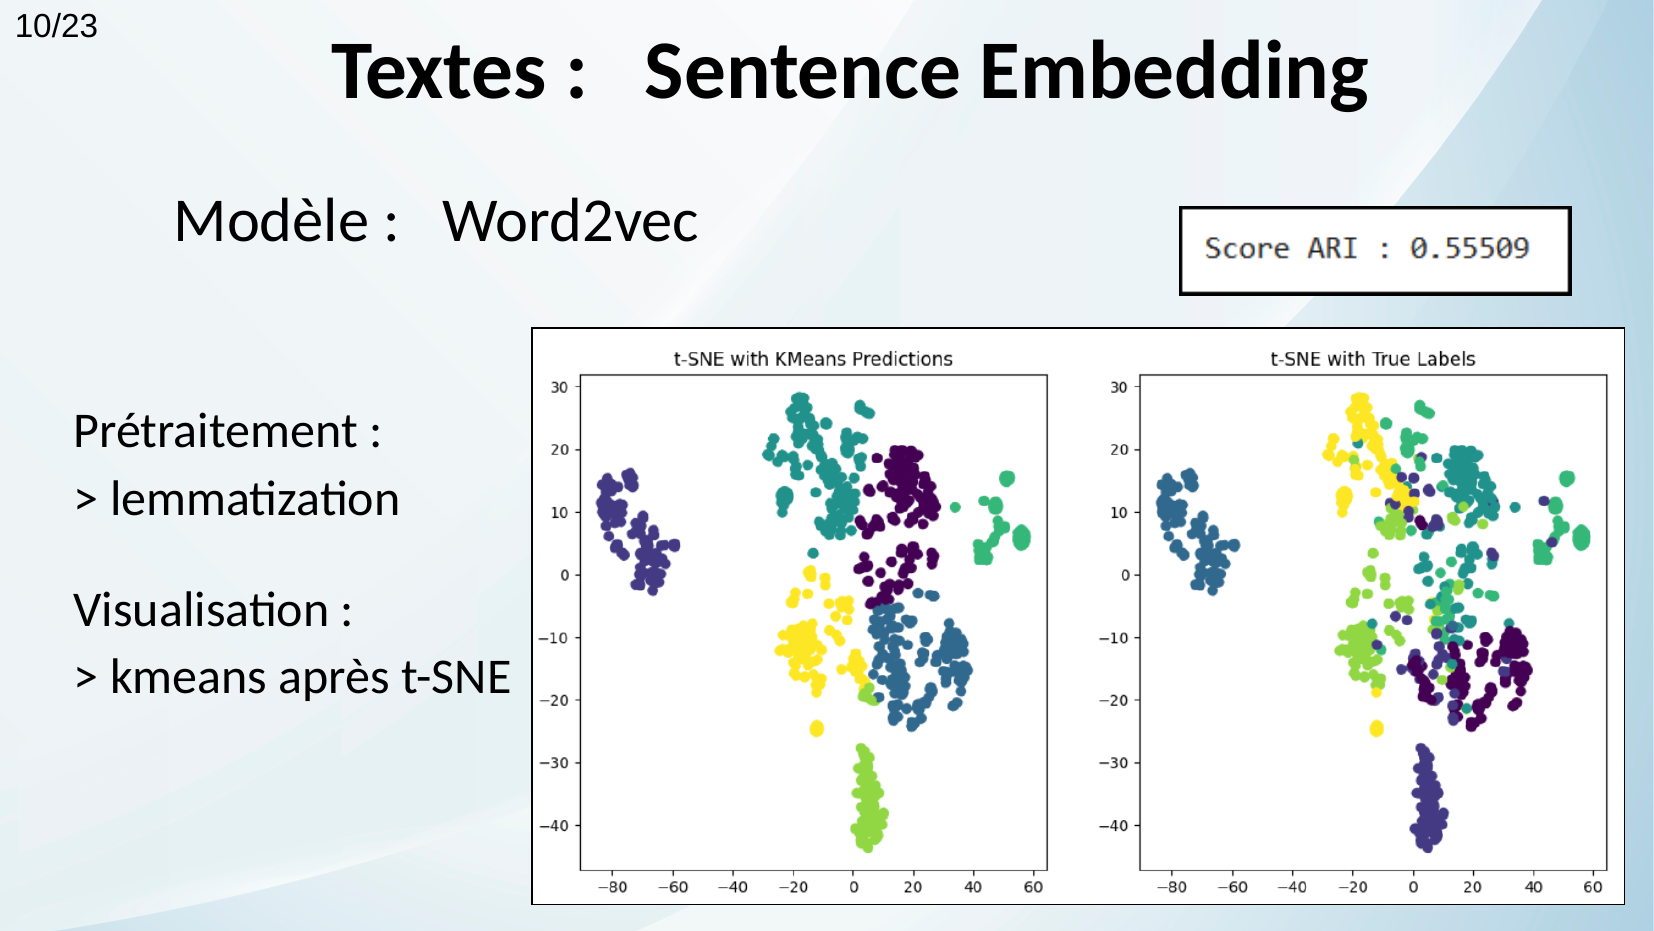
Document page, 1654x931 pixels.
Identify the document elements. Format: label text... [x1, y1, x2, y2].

text_box 10/23 [0, 0, 106, 60]
title Textes : Sentence Embedding [106, 0, 1595, 156]
text_box Modèle : Word2vec Prétraitement : > lemmatization Visualisation : > kmeans après t-SNE [59, 187, 827, 714]
picture [0, 0, 1654, 931]
